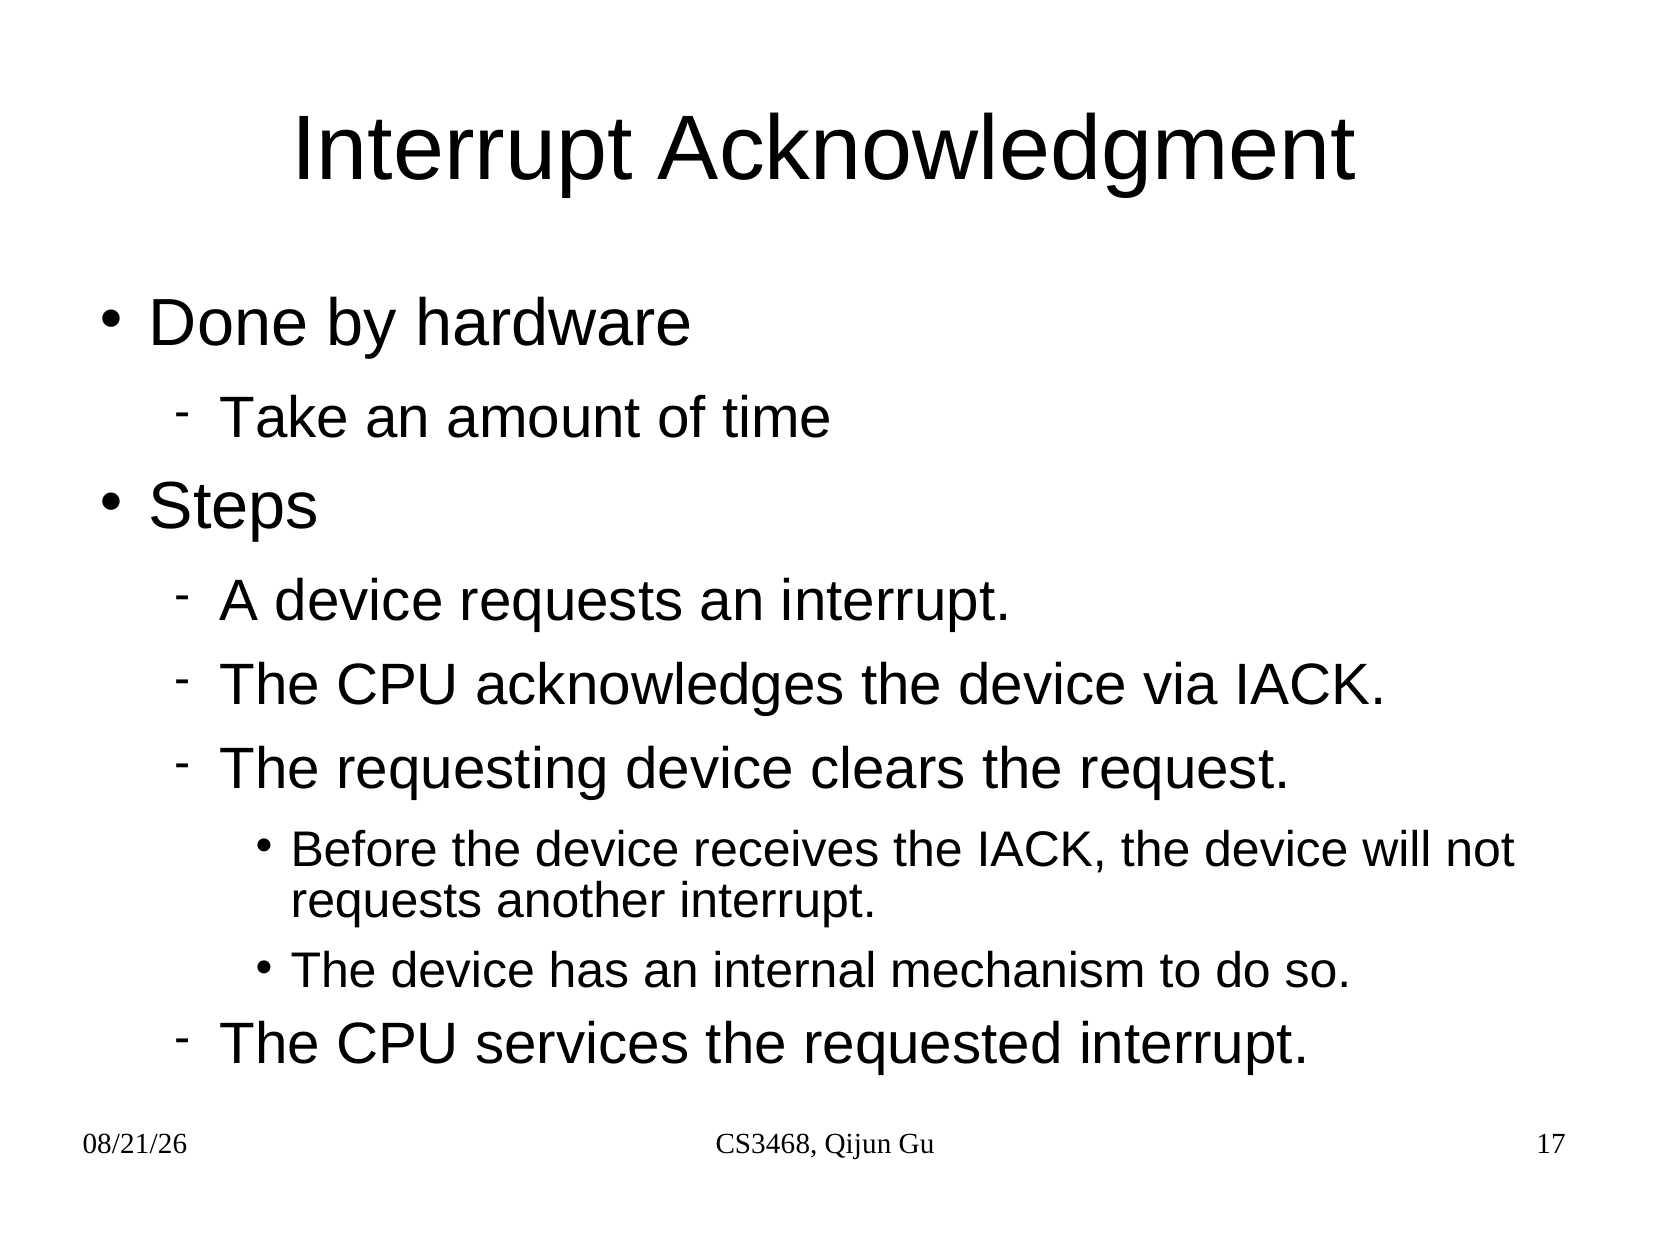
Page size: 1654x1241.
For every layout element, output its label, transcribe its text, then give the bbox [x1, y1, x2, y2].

title Interrupt Acknowledgment [82, 56, 1567, 245]
list Done by hardware Take an amount of time Steps A device requests an interrupt. The CPU acknowledges the device via IACK. The requesting device clears the request. Before the device receives the IACK, the device will not requests another interrupt. The device has an internal mechanism to do so. The CPU services the requested interrupt. [82, 290, 1567, 1122]
